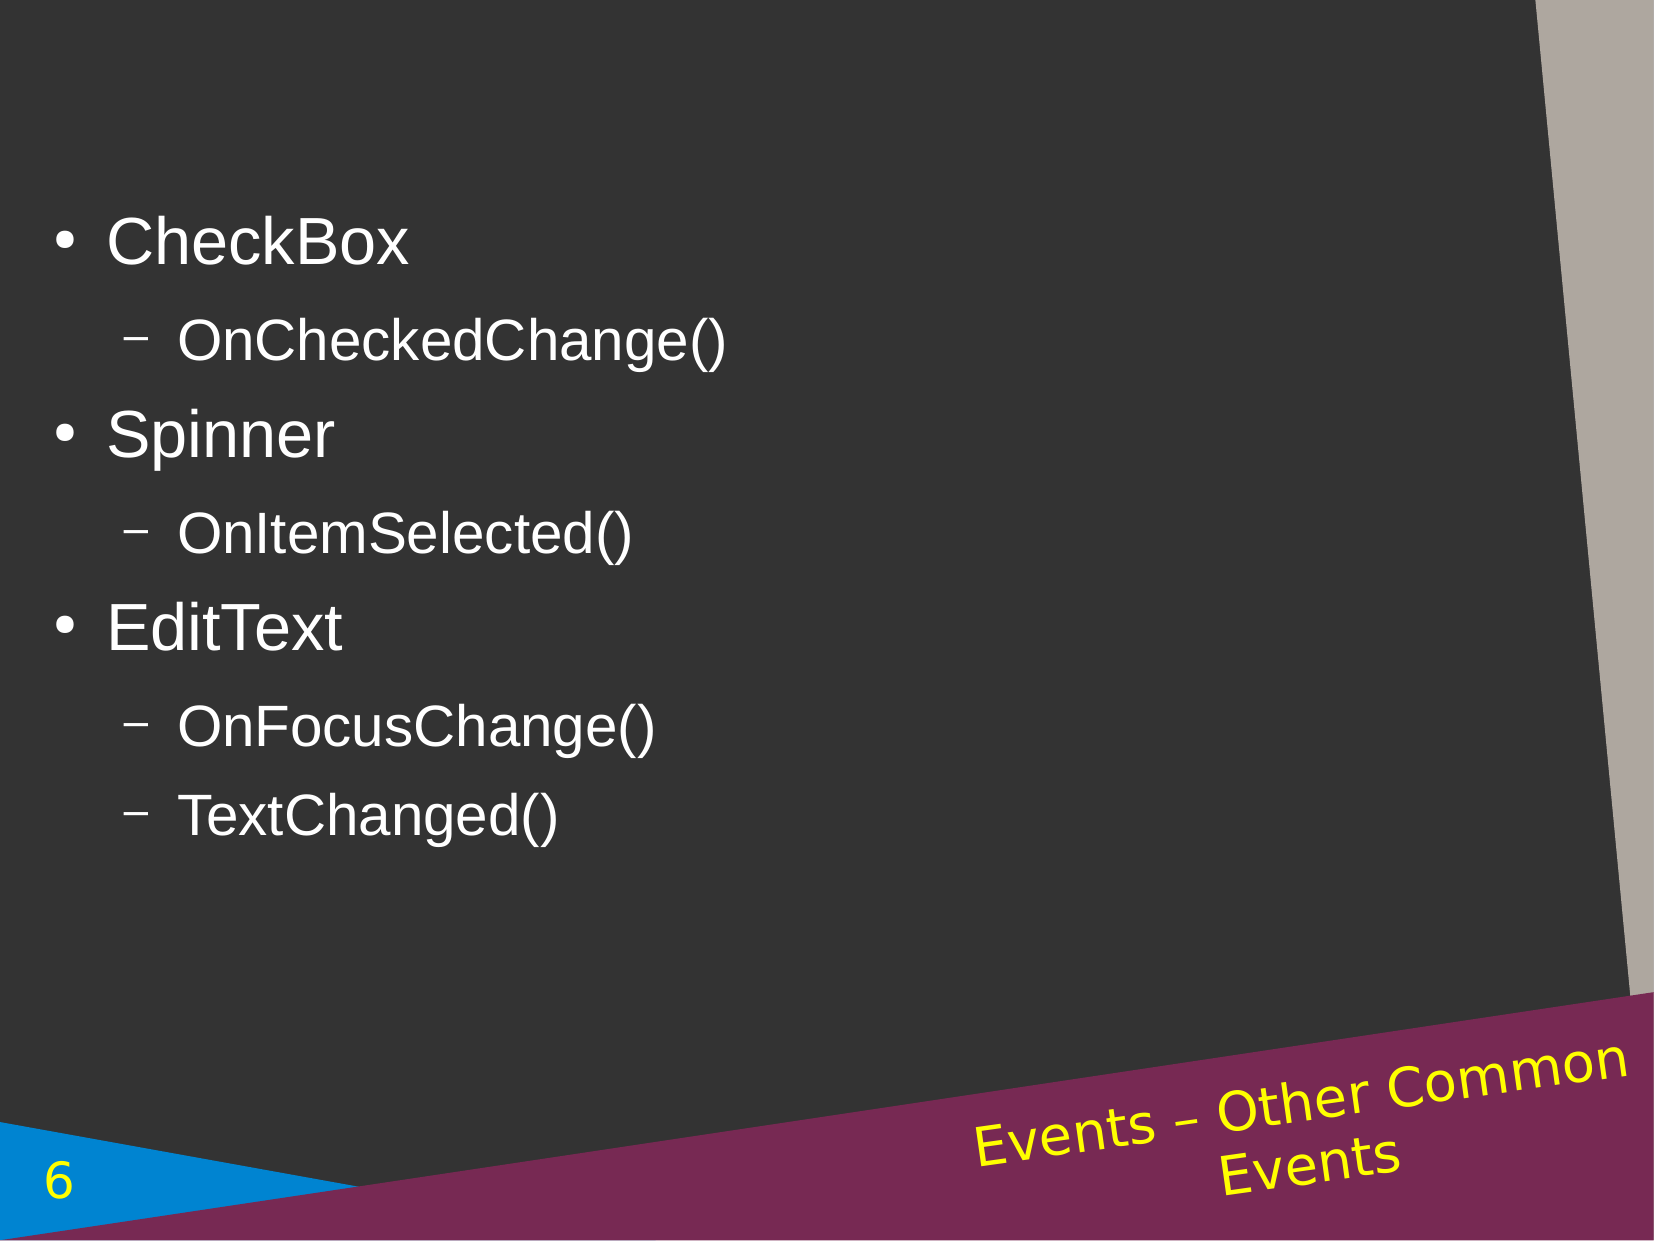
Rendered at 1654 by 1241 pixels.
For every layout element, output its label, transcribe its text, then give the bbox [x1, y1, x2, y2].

title Events – Other Common Events [956, 995, 1654, 1241]
list CheckBox OnCheckedChange() Spinner OnItemSelected() EditText OnFocusChange() TextChanged() [35, 59, 1524, 993]
